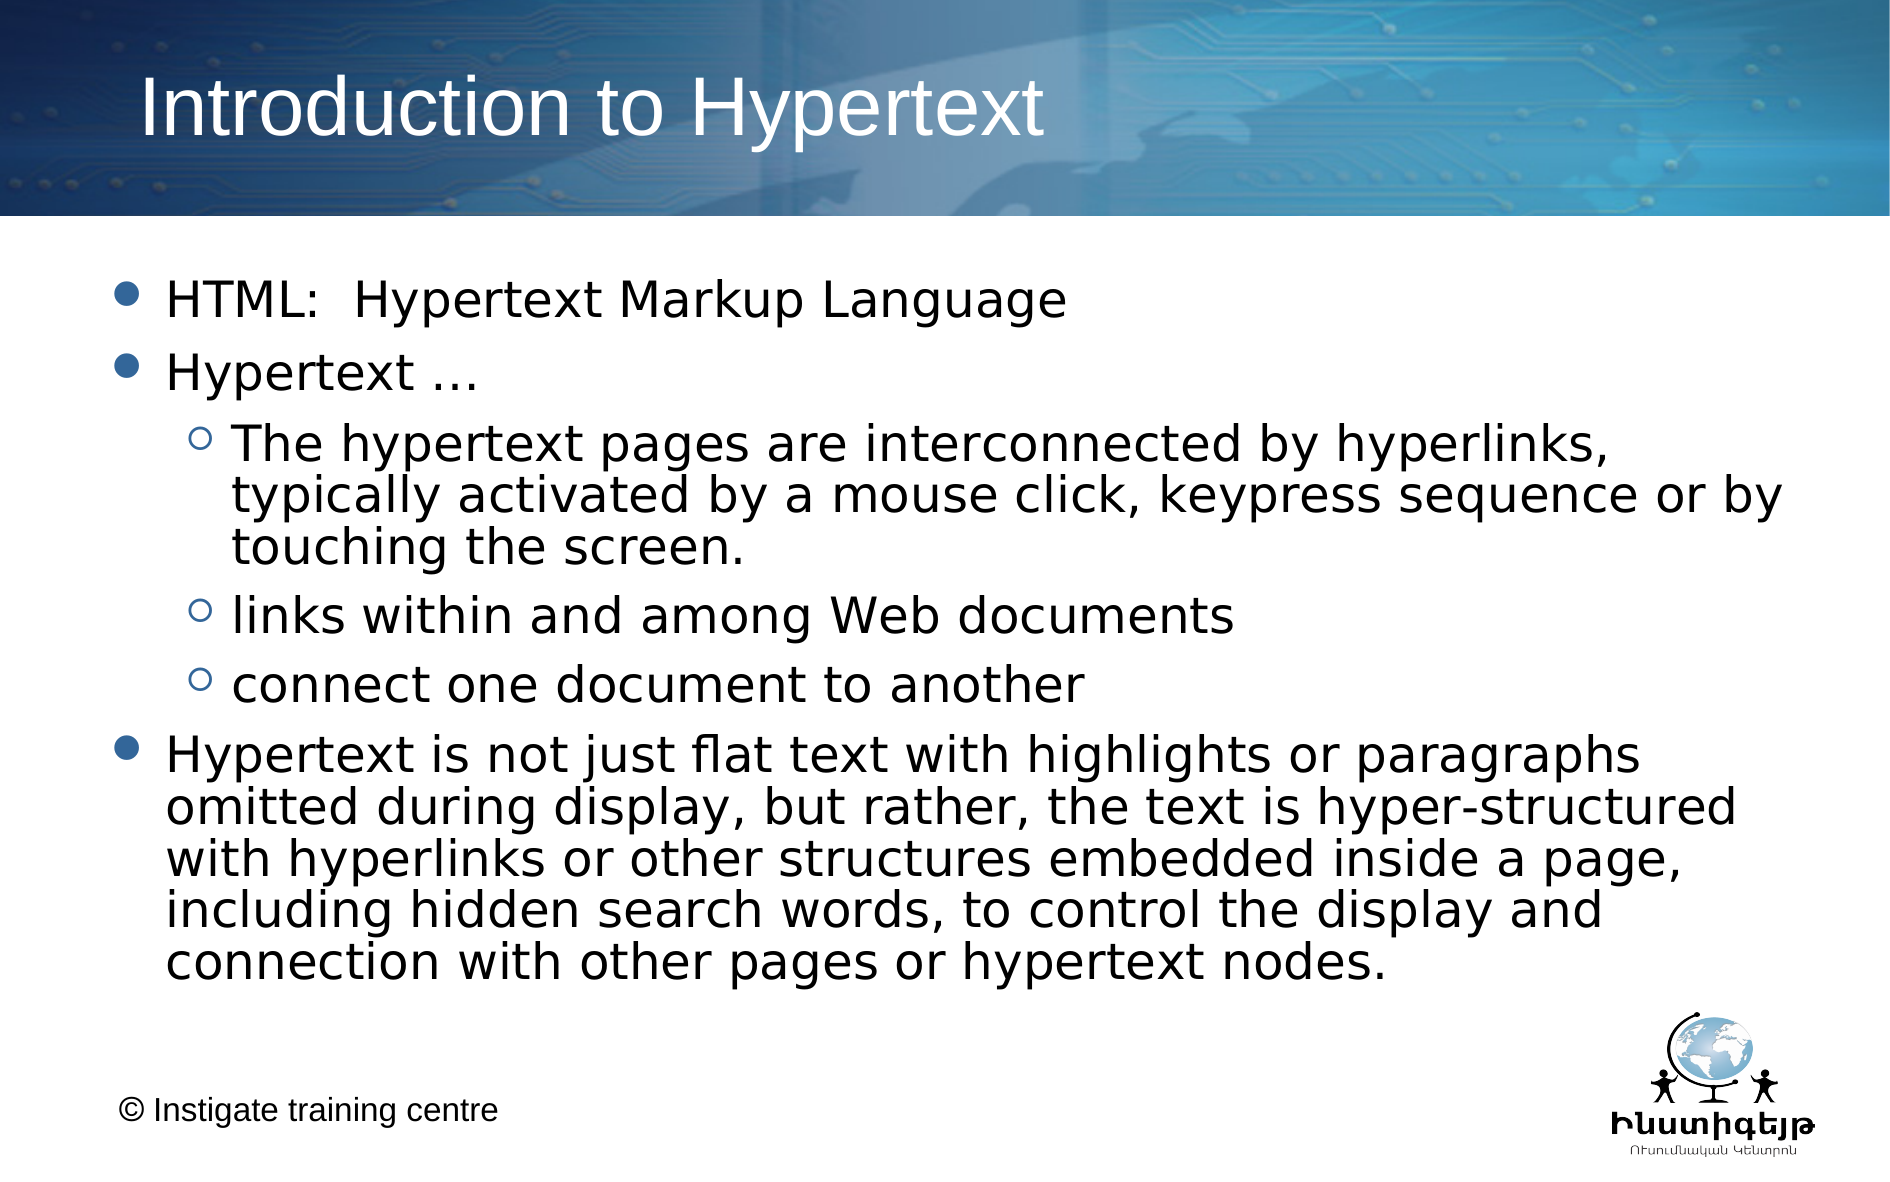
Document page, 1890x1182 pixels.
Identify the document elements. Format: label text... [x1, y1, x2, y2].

picture [0, 0, 1890, 216]
picture [1612, 1012, 1815, 1157]
list HTML: Hypertext Markup Language Hypertext … The hypertext pages are interconnected by hyperlinks, typically activated by a mouse click, keypress sequence or by touching the screen. links within and among Web documents connect one document to another Hypertext is not just flat text with highlights or paragraphs omitted during display, but rather, the text is hyper-structured with hyperlinks or other structures embedded inside a page, including hidden search words, to control the display and connection with other pages or hypertext nodes. [110, 276, 1801, 302]
